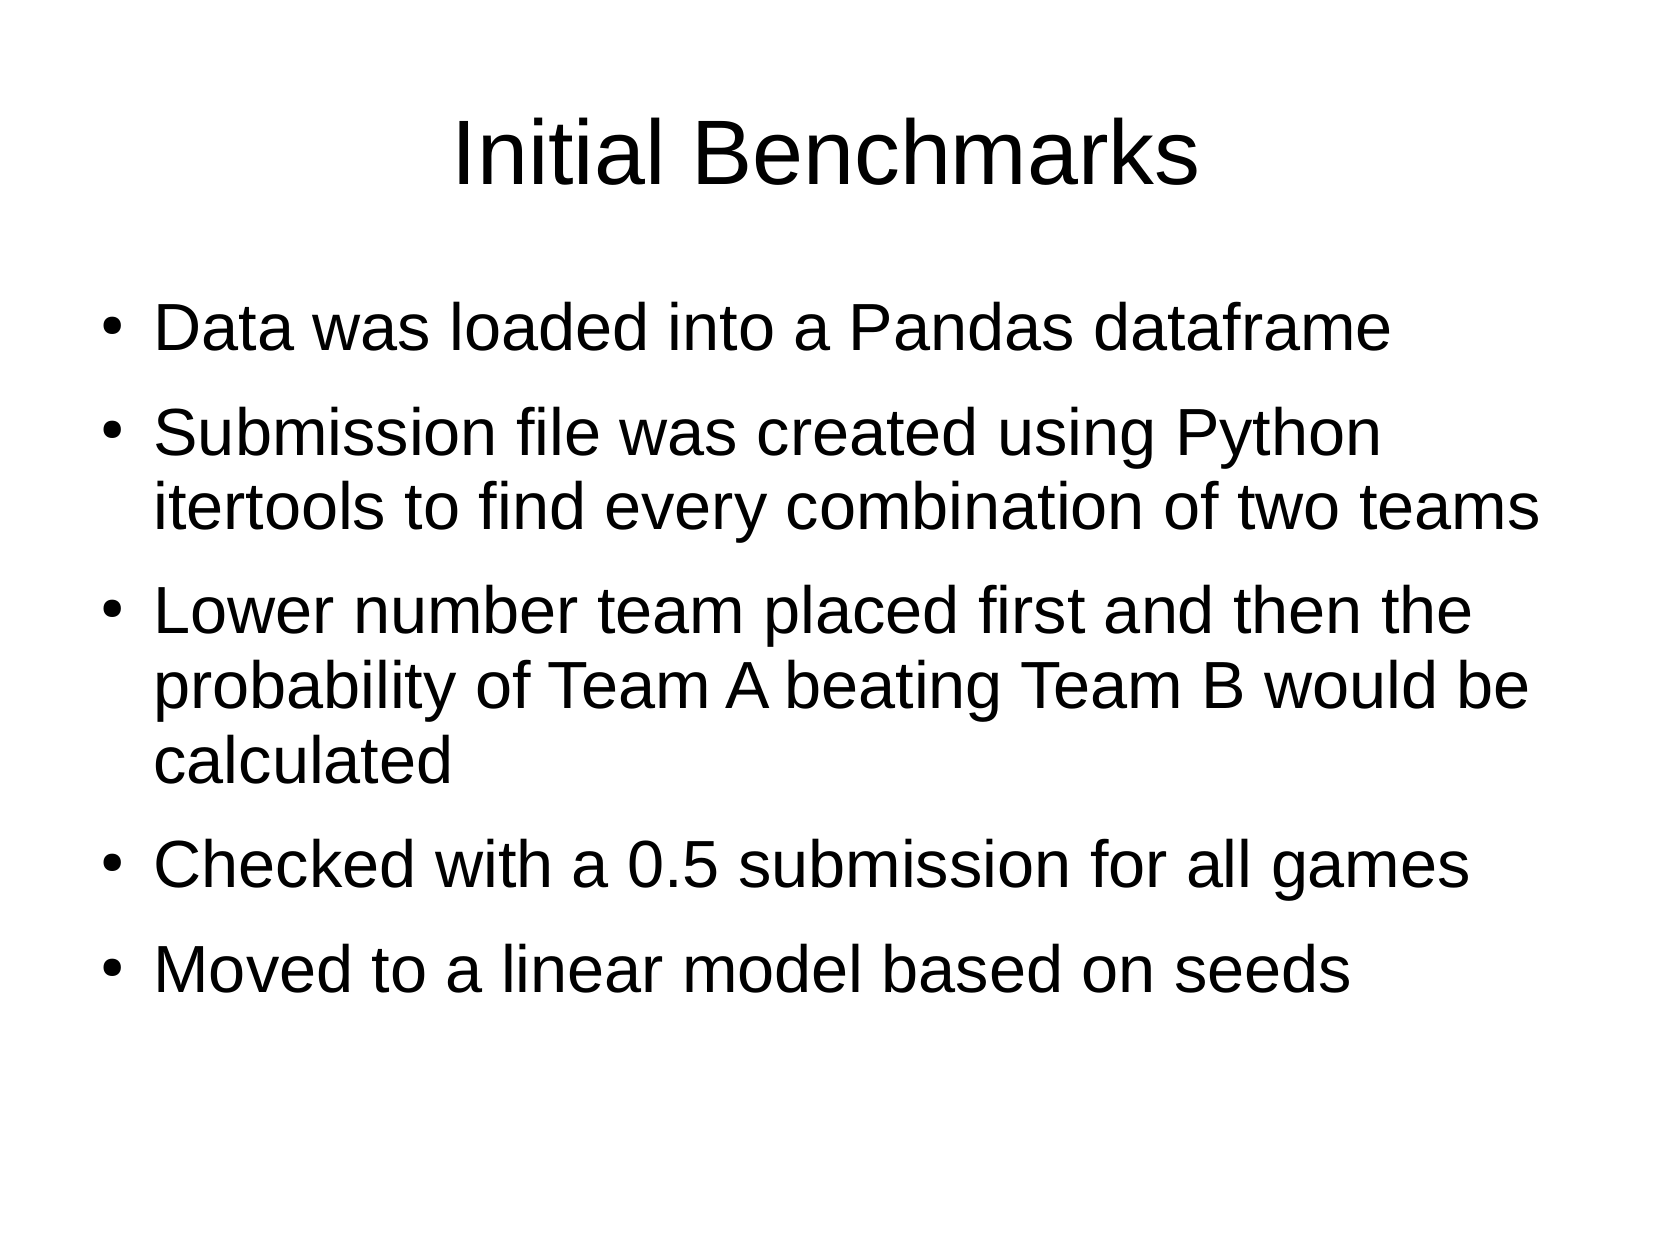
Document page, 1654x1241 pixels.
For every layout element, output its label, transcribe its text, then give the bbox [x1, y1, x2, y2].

list Data was loaded into a Pandas dataframe Submission file was created using Python itertools to find every combination of two teams Lower number team placed first and then the probability of Team A beating Team B would be calculated Checked with a 0.5 submission for all games Moved to a linear model based on seeds [82, 290, 1571, 1010]
title Initial Benchmarks [82, 49, 1571, 257]
